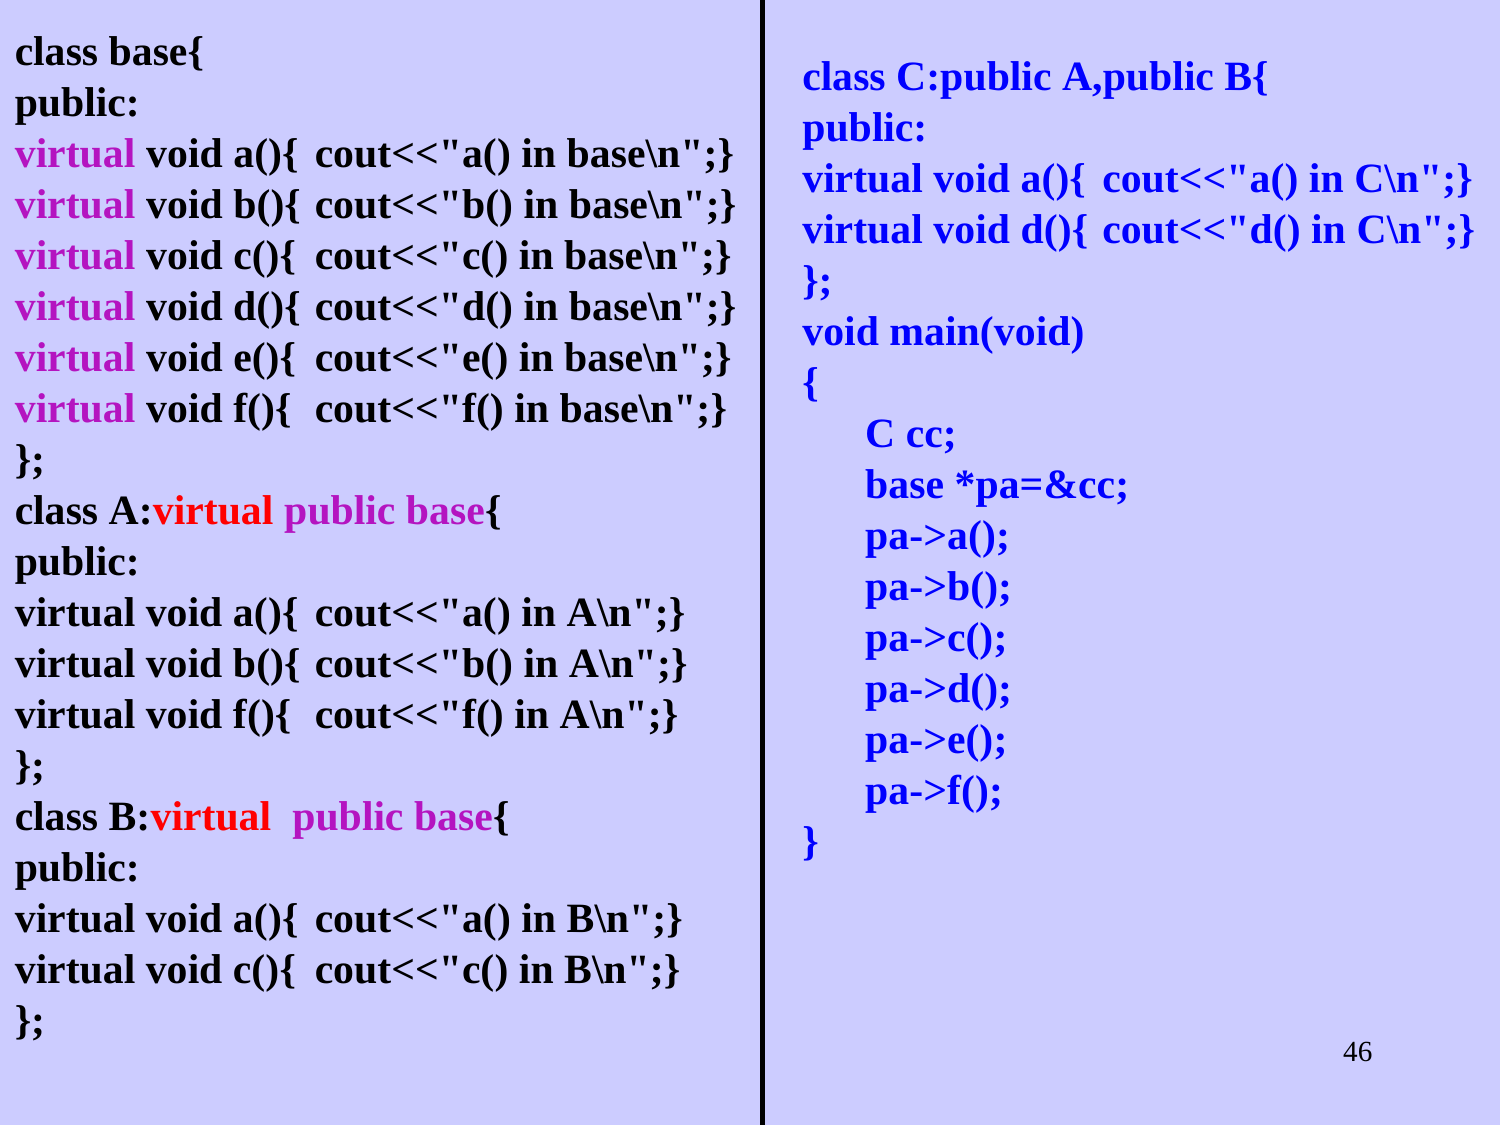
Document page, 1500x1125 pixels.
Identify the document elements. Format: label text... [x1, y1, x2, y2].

text_box <编号> [1074, 1025, 1388, 1101]
text_box class base{ public: virtual void a(){ cout<<"a() in base\n";} virtual void b(){ cout<<"b() in base\n";} virtual void c(){ cout<<"c() in base\n";} virtual void d(){ cout<<"d() in base\n";} virtual void e(){ cout<<"e() in base\n";} virtual void f(){ cout<<"f() in base\n";} }; class A:virtual public base{ public: virtual void a(){ cout<<"a() in A\n";} virtual void b(){ cout<<"b() in A\n";} virtual void f(){ cout<<"f() in A\n";} }; class B:virtual public base{ public: virtual void a(){ cout<<"a() in B\n";} virtual void c(){ cout<<"c() in B\n";} }; [0, 37, 760, 1048]
text_box class C:public A,public B{ public: virtual void a(){ cout<<"a() in C\n";} virtual void d(){ cout<<"d() in C\n";} }; void main(void) { C cc; base *pa=&cc; pa->a(); pa->b(); pa->c(); pa->d(); pa->e(); pa->f(); } [787, 62, 1500, 869]
